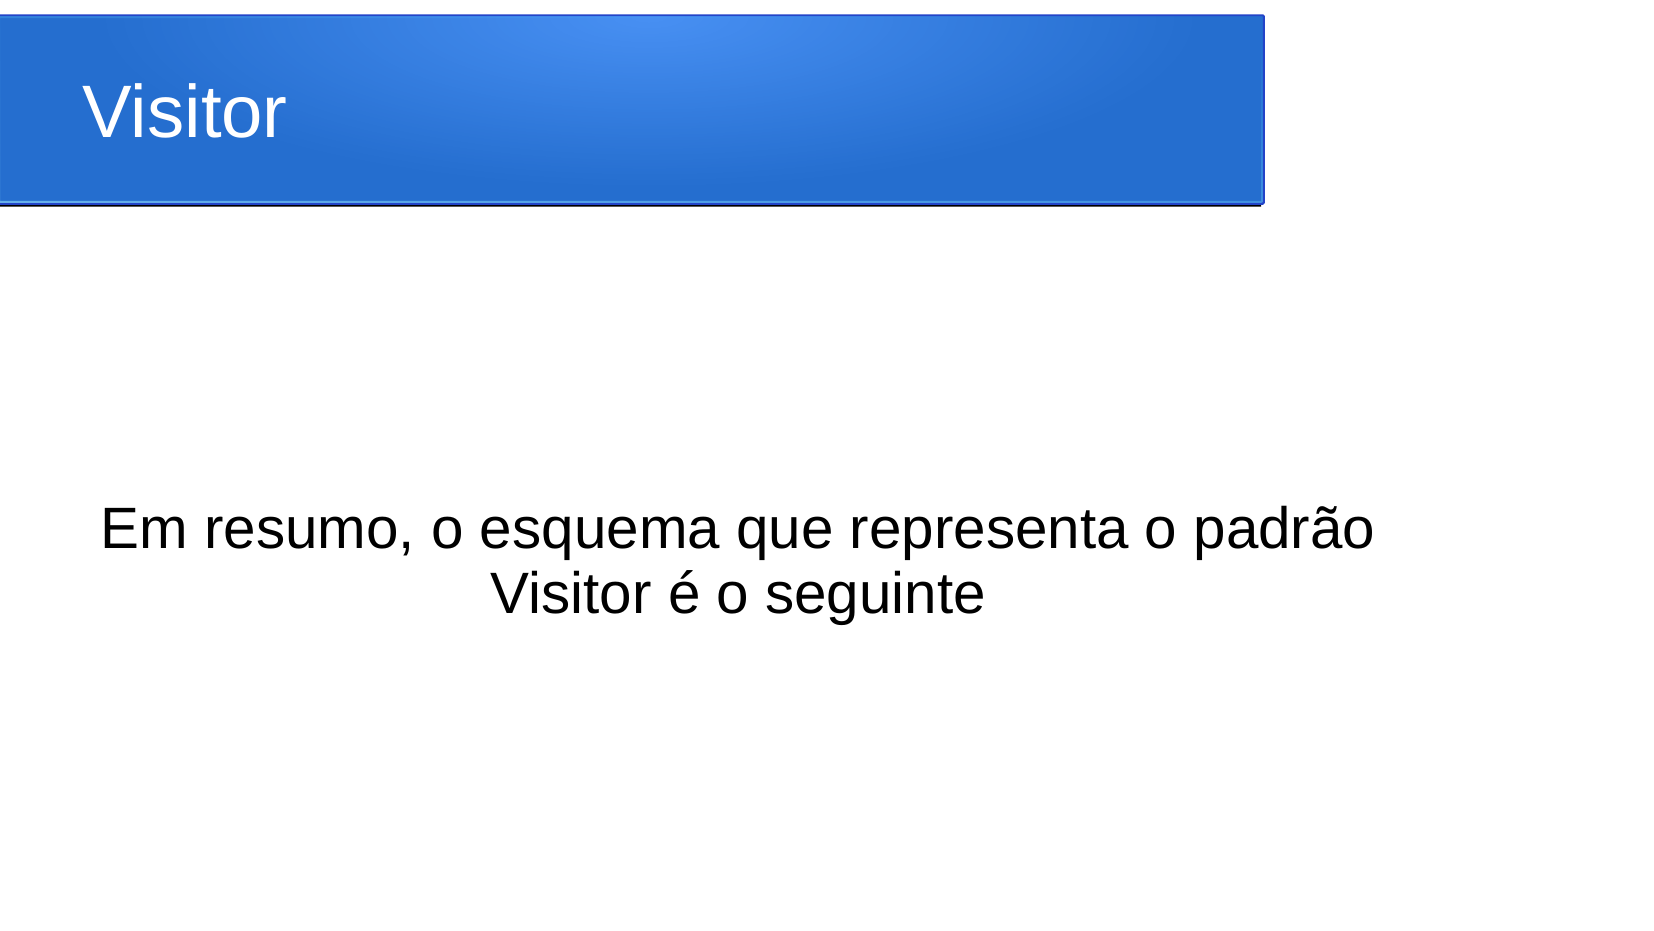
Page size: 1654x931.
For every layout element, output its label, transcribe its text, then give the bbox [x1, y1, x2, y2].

title Visitor [82, 35, 1235, 189]
subtitle Em resumo, o esquema que representa o padrão Visitor é o seguinte [82, 222, 1396, 901]
